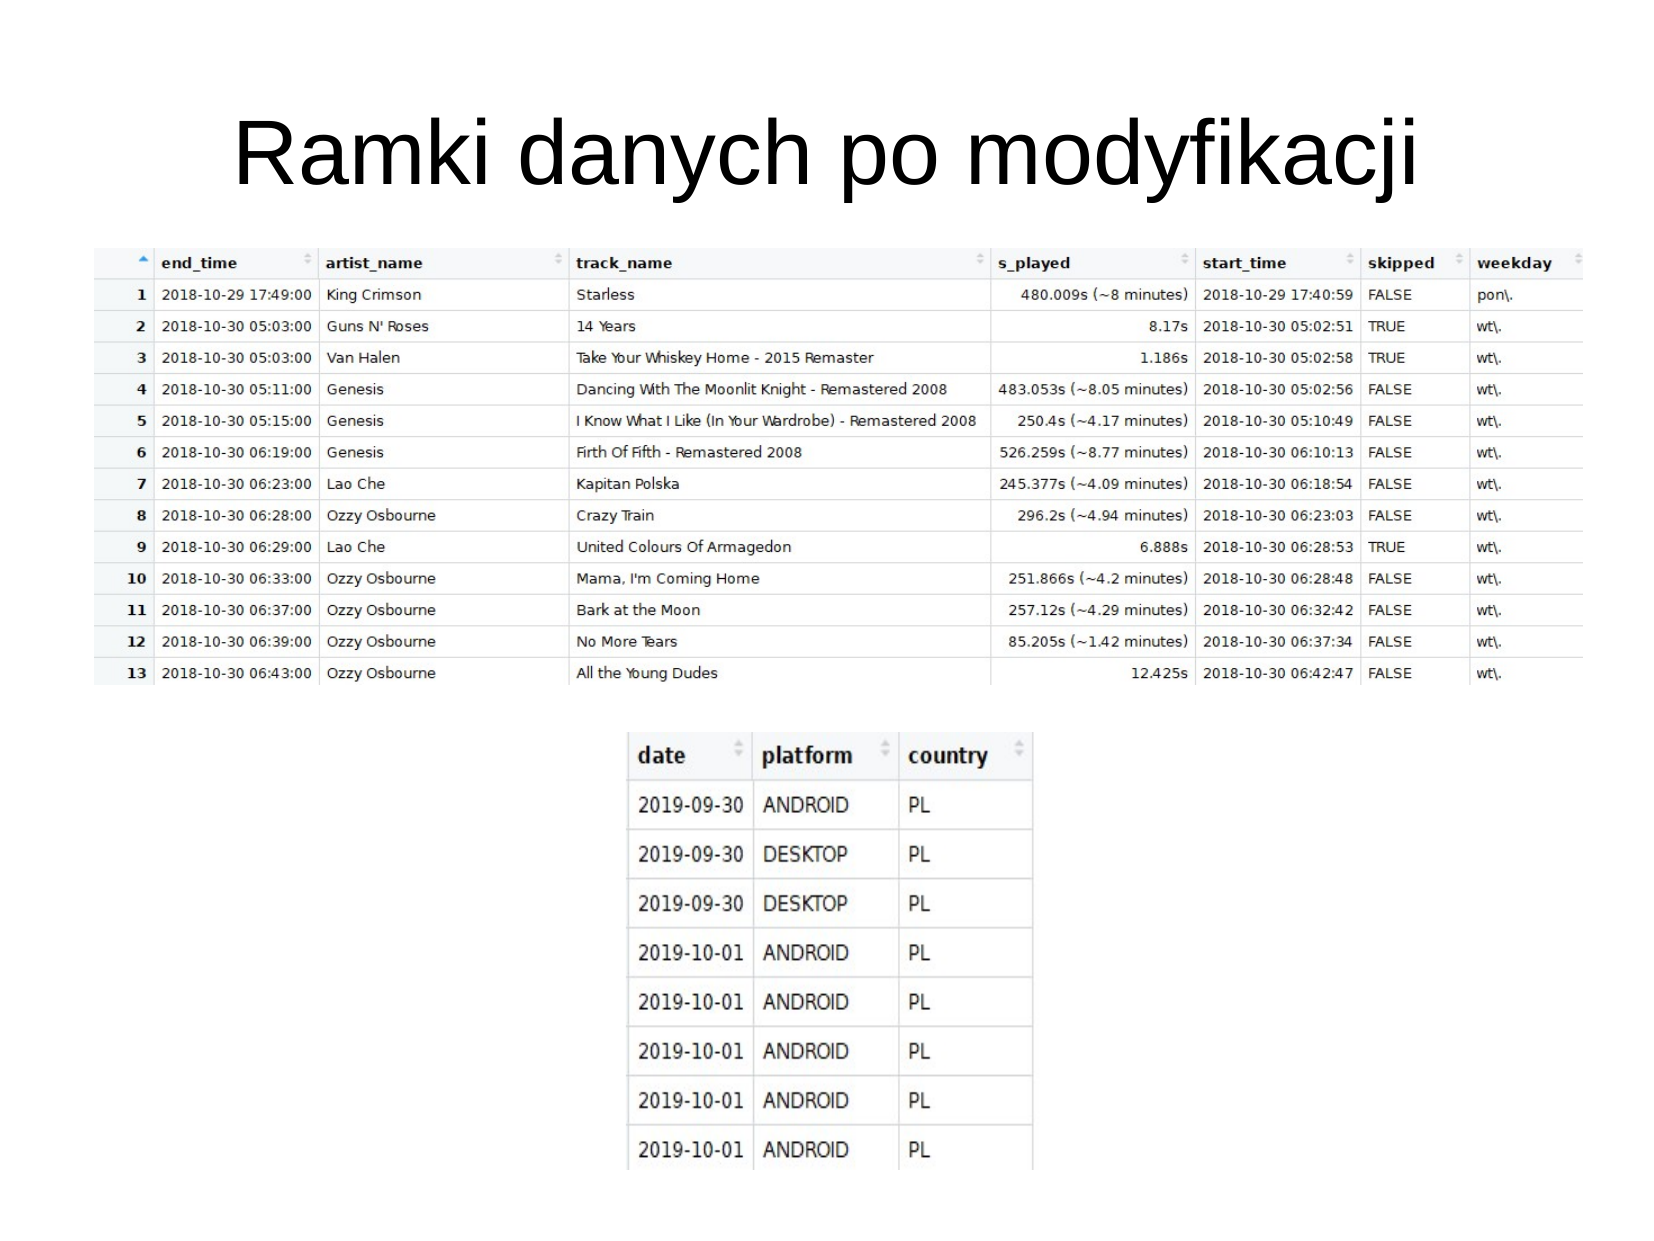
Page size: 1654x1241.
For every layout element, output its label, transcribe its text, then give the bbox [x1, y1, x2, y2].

picture [94, 248, 1583, 686]
picture [625, 732, 1074, 1170]
title Ramki danych po modyfikacji [82, 49, 1571, 257]
